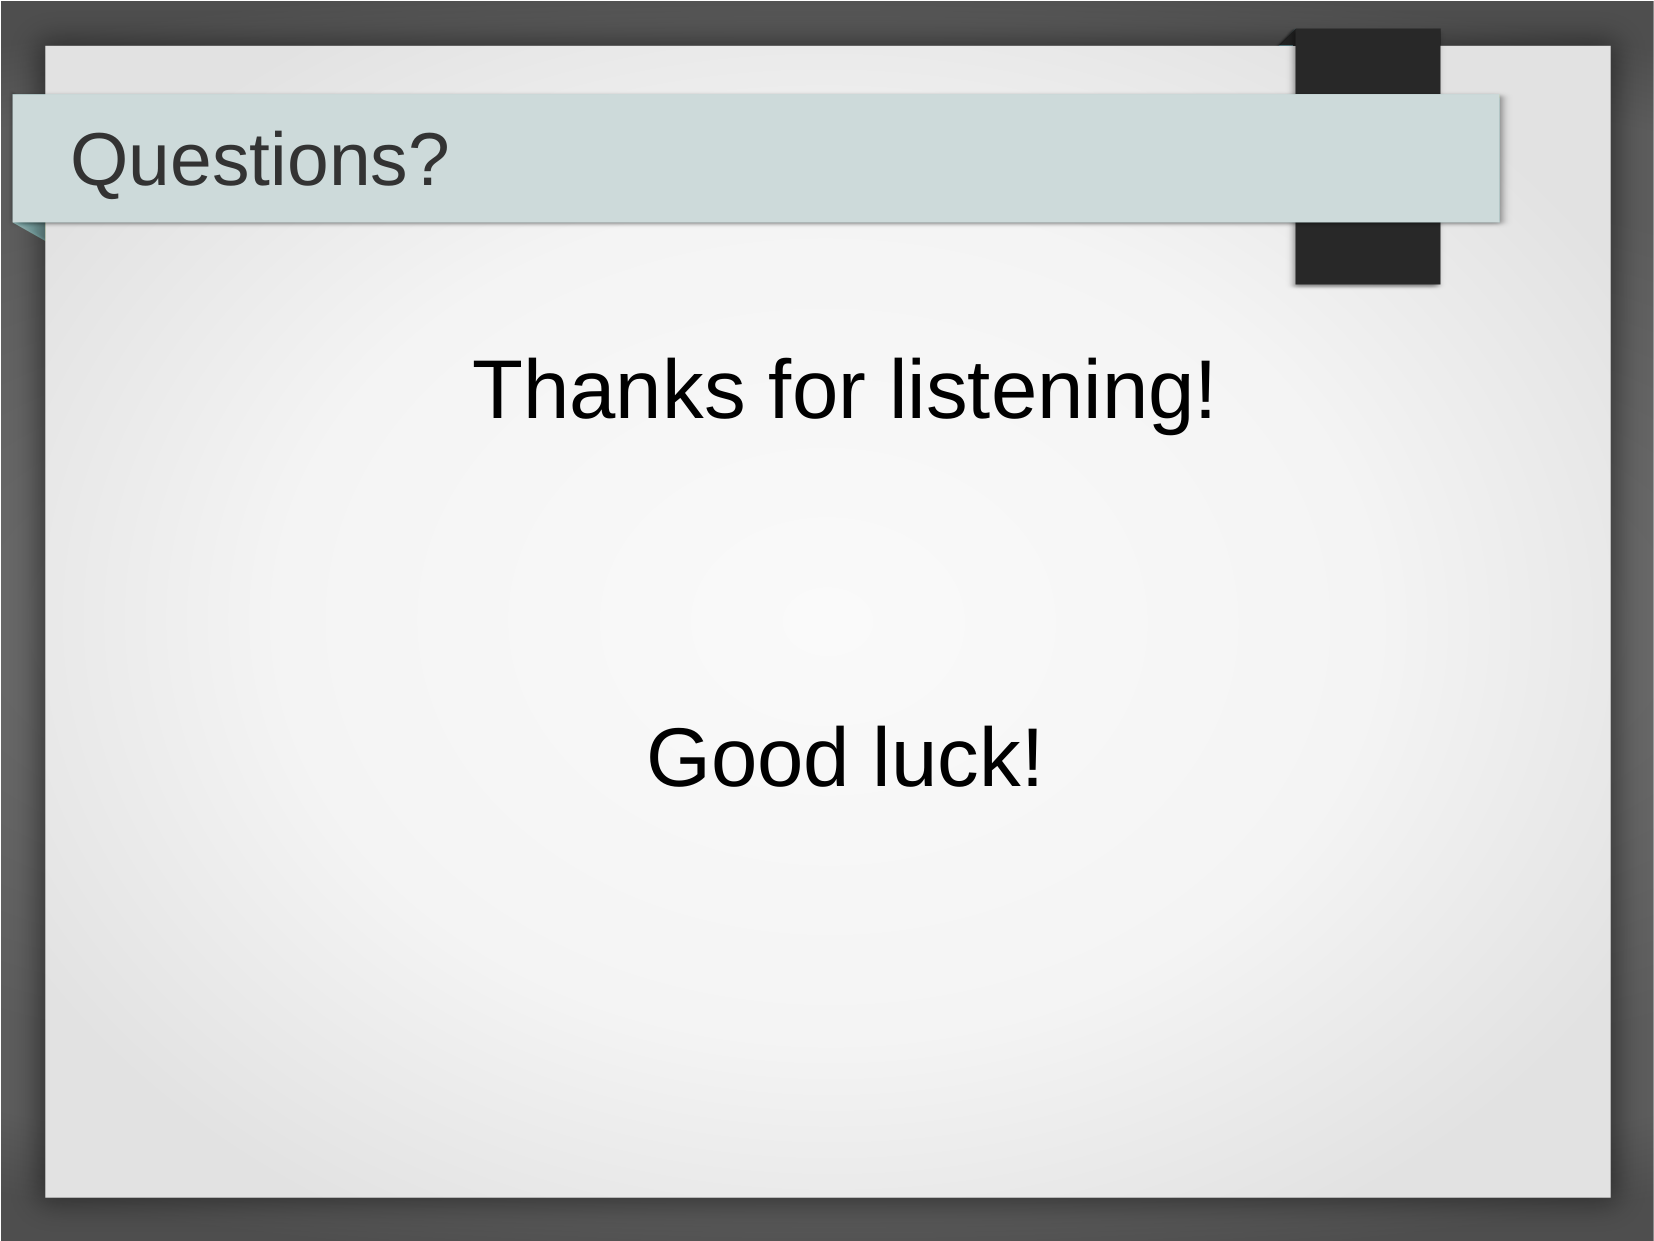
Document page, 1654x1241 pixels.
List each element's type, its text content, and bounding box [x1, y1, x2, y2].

title Questions? [70, 106, 1229, 213]
list Thanks for listening! Good luck! [82, 343, 1538, 1063]
picture [1, 1, 1654, 1241]
